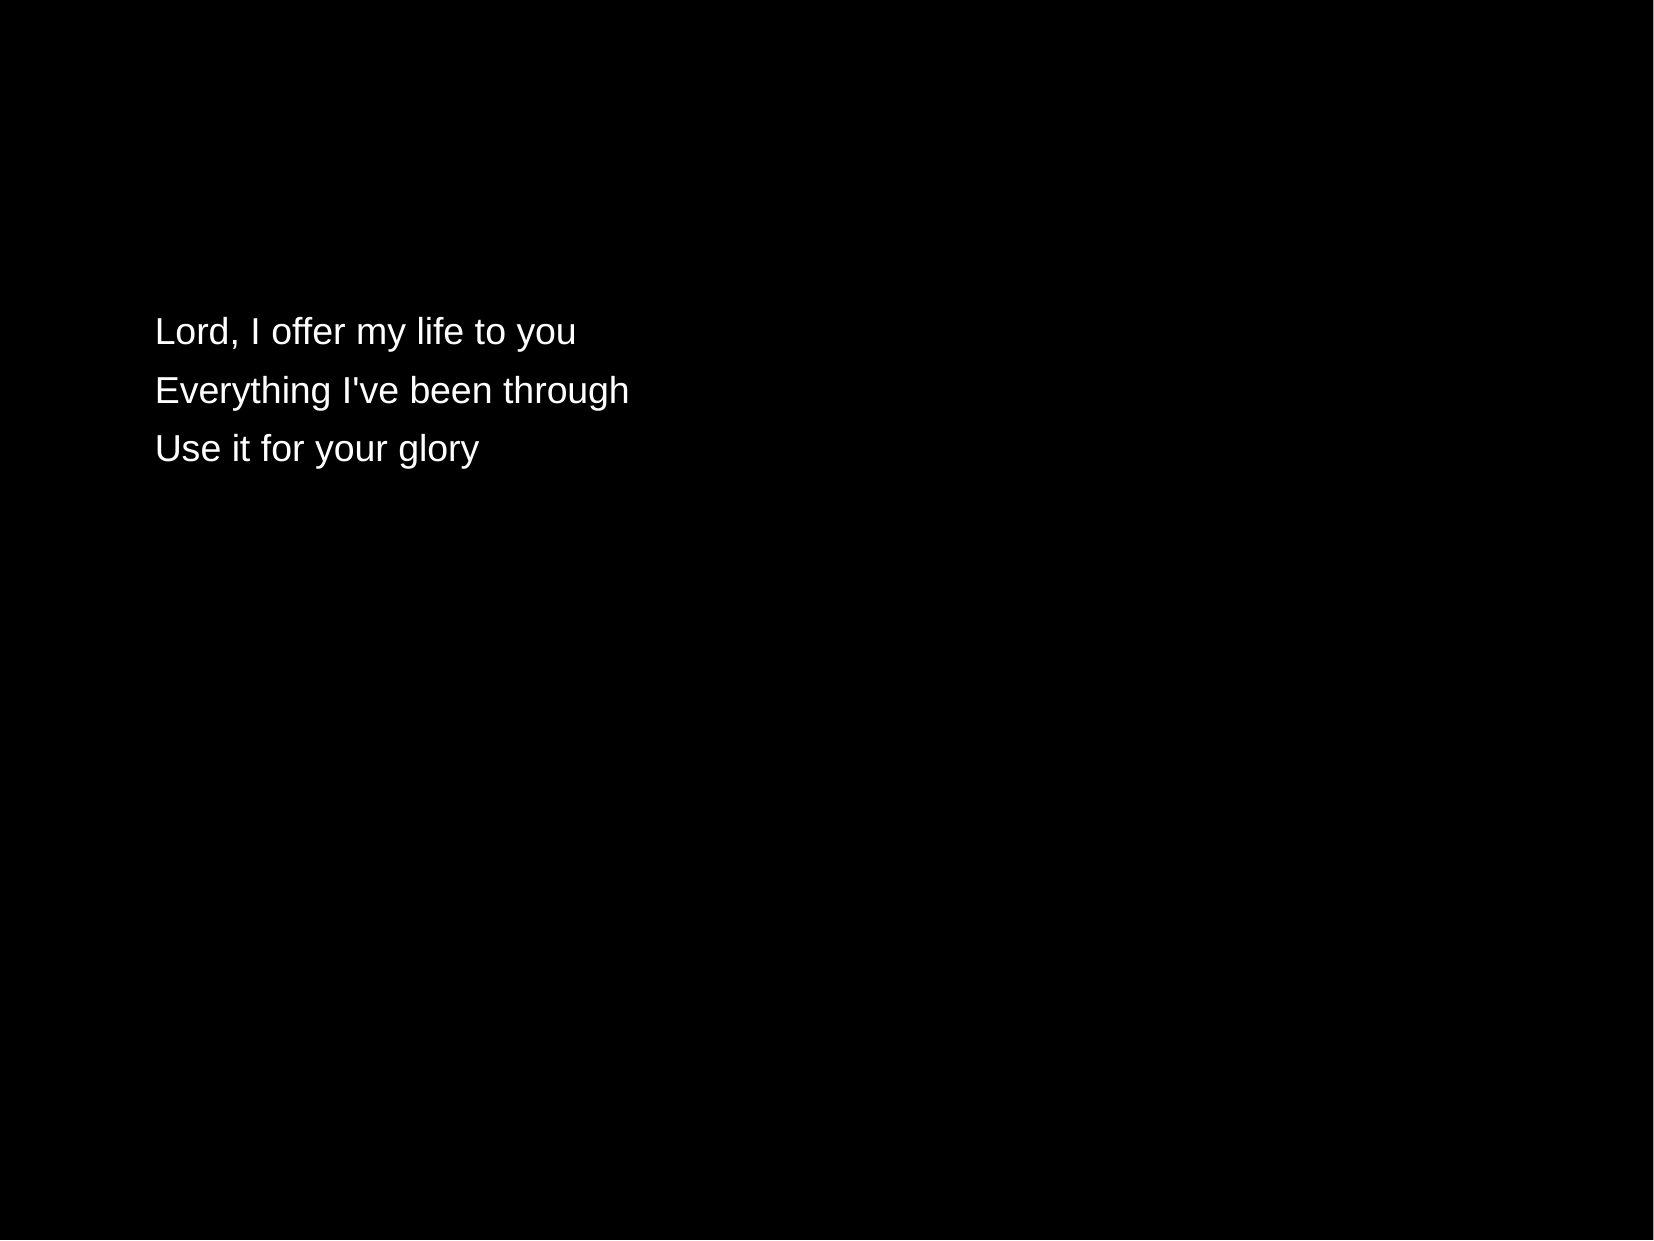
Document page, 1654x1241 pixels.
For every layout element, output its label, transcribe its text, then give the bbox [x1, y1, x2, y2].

list Lord, I offer my life to you Everything I've been through Use it for your glory [68, 303, 1558, 1122]
